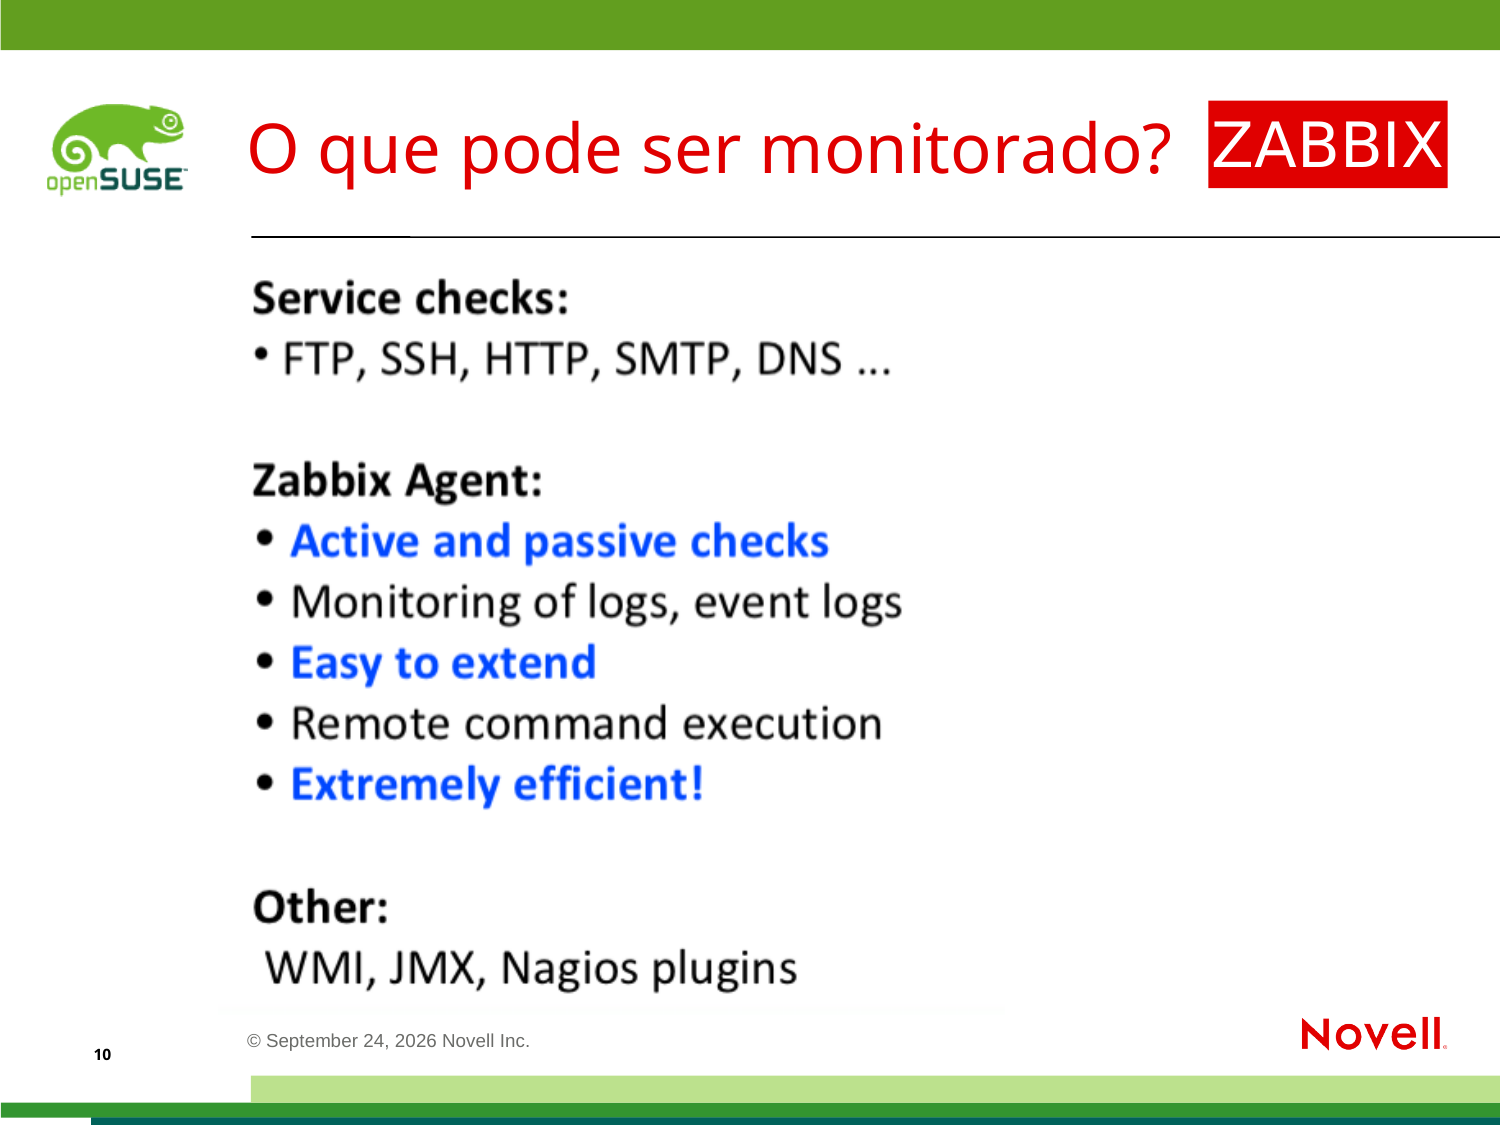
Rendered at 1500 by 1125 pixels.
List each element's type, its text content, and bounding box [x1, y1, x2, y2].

title O que pode ser monitorado? [246, 68, 1409, 231]
picture [218, 243, 1005, 1015]
picture [47, 104, 188, 197]
picture [1295, 1011, 1453, 1056]
text_box ZABBIX [1208, 100, 1448, 189]
